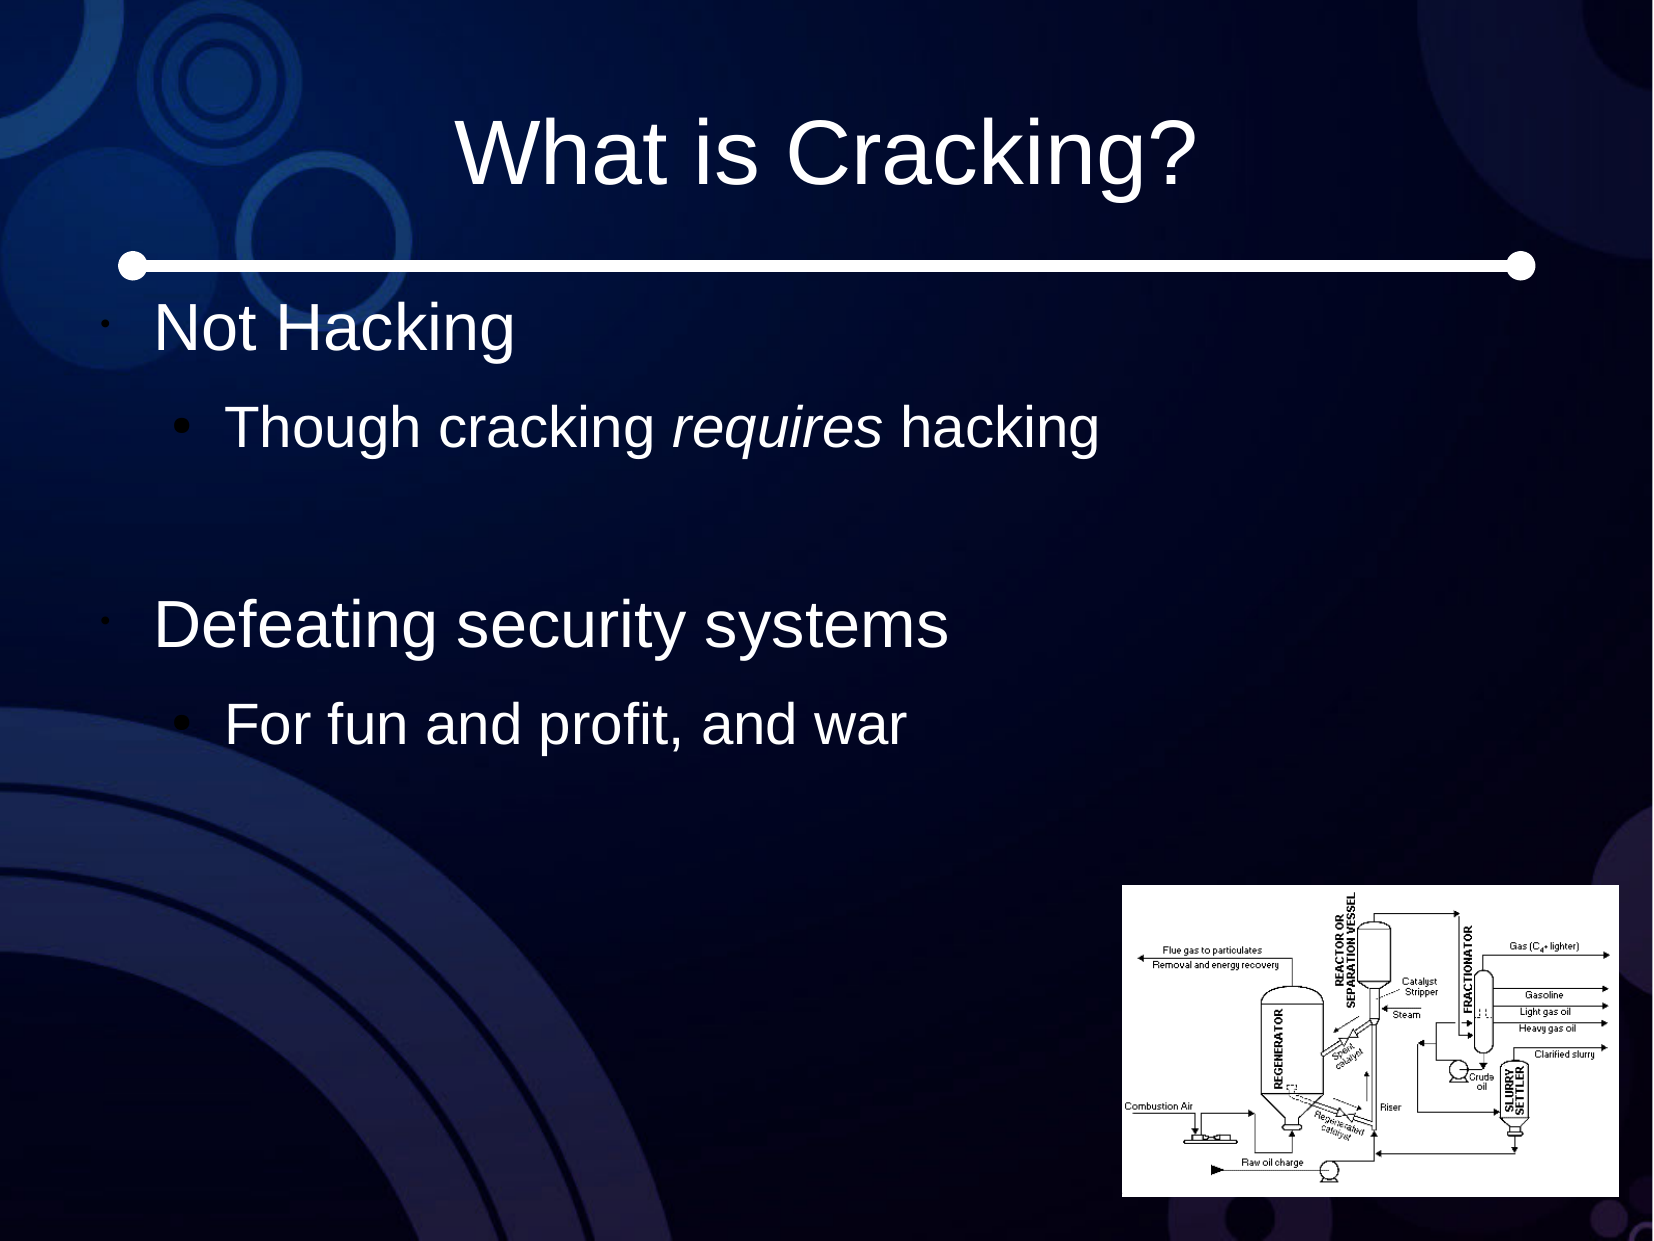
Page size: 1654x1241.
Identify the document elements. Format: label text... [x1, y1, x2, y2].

title What is Cracking? [82, 56, 1571, 250]
picture [0, 0, 1653, 1241]
list Not Hacking Though cracking requires hacking Defeating security systems For fun and profit, and war [82, 290, 1571, 1094]
